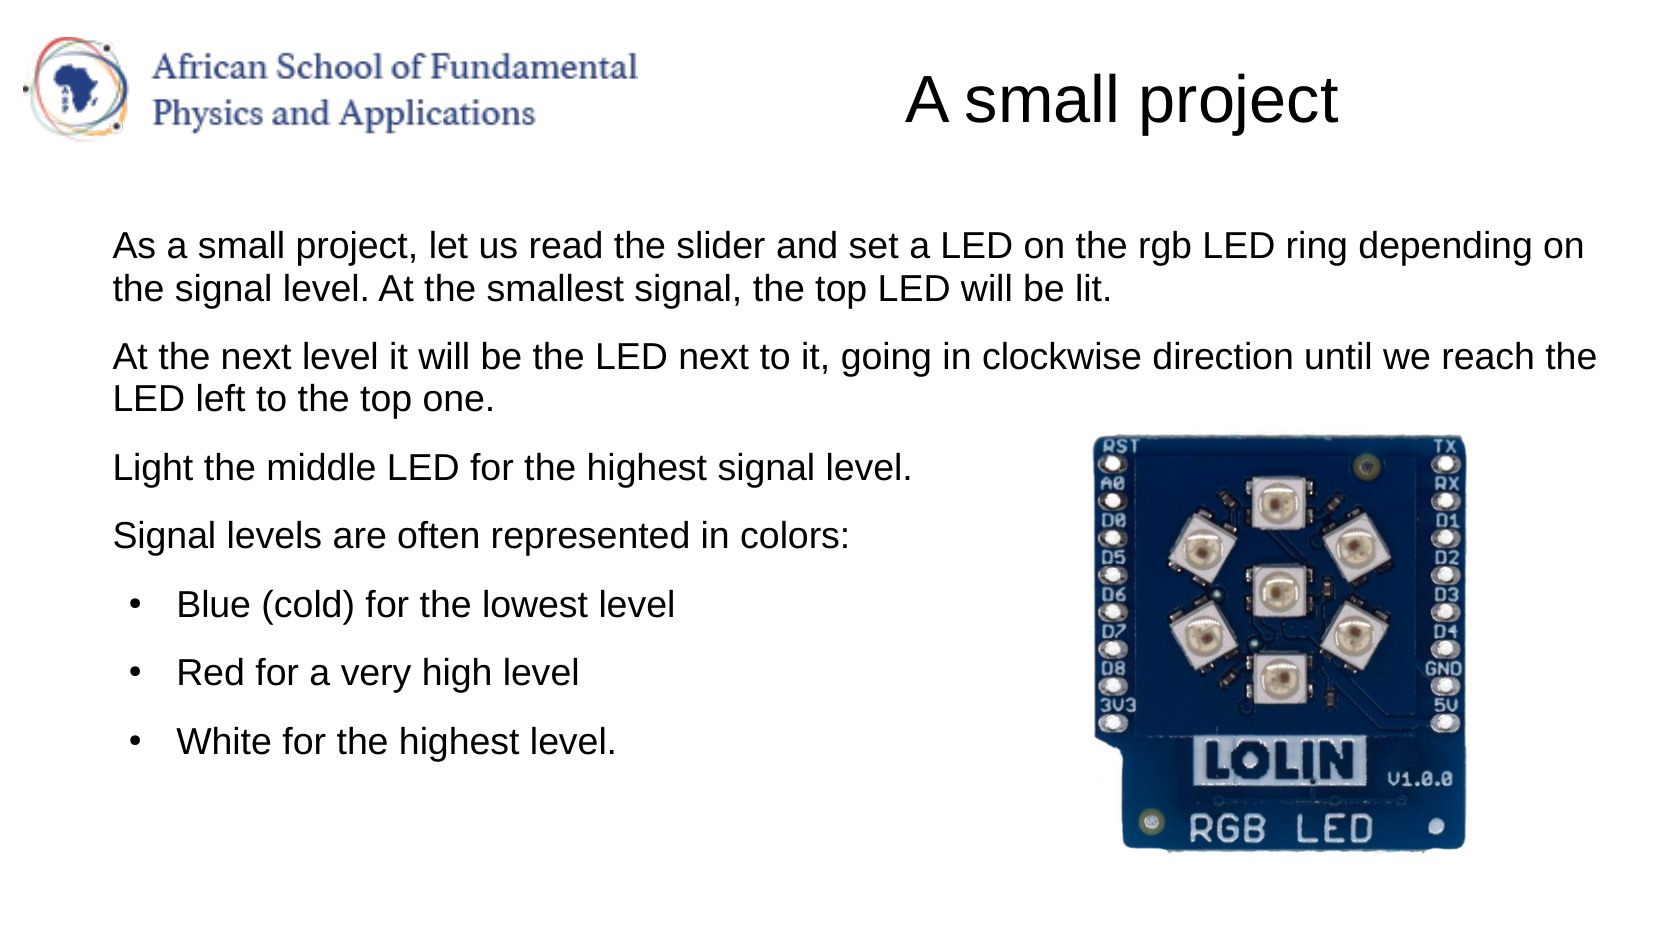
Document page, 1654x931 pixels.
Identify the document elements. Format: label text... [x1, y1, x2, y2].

title A small project [635, 21, 1610, 177]
list As a small project, let us read the slider and set a LED on the rgb LED ring depending on the signal level. At the smallest signal, the top LED will be lit. At the next level it will be the LED next to it, going in clockwise direction until we reach the LED left to the top one. Light the middle LED for the highest signal level. Signal levels are often represented in colors: Blue (cold) for the lowest level Red for a very high level White for the highest level. [112, 225, 1601, 765]
picture [1050, 417, 1499, 863]
picture [23, 37, 635, 142]
